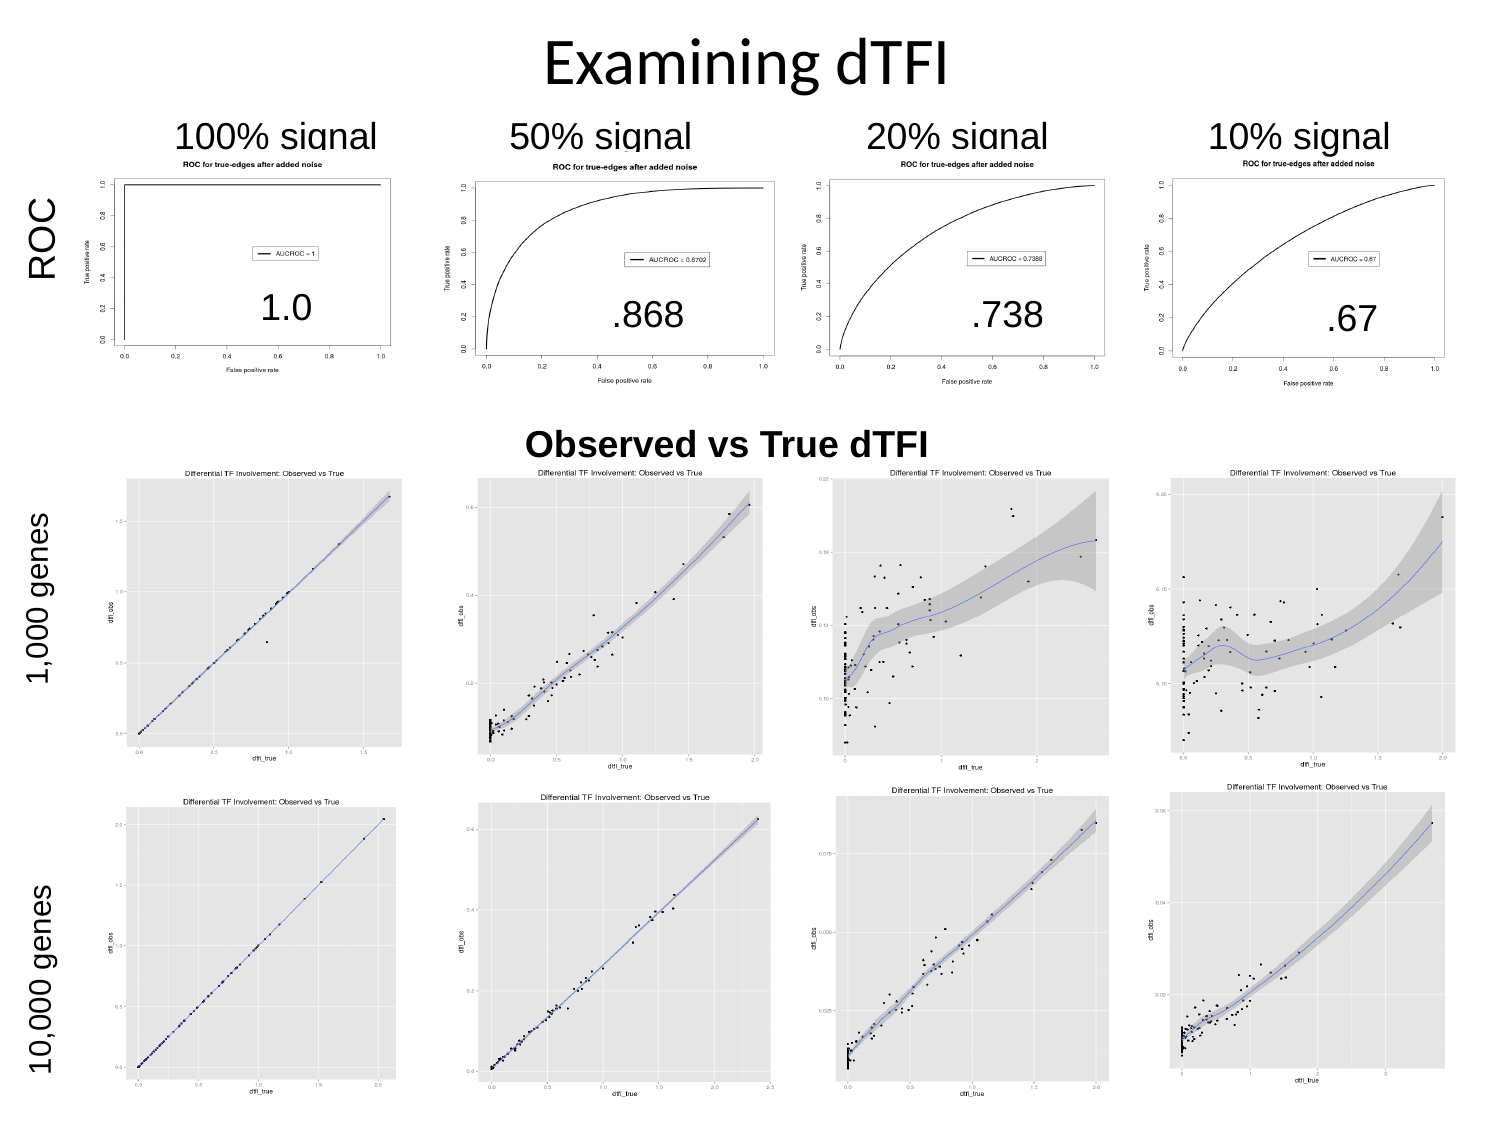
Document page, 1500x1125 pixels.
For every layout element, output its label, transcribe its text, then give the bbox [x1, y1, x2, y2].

picture [100, 459, 412, 767]
text_box Observed vs True dTFI [509, 416, 944, 474]
text_box 1.0 [245, 278, 328, 336]
picture [1140, 458, 1466, 1089]
picture [442, 152, 791, 392]
text_box 50% signal [494, 108, 708, 152]
picture [450, 782, 782, 1103]
picture [82, 150, 407, 381]
text_box .67 [1311, 289, 1394, 347]
picture [450, 458, 773, 775]
picture [803, 458, 1119, 1103]
text_box 20% signal [851, 108, 1064, 149]
picture [100, 787, 406, 1100]
text_box 10% signal [1193, 108, 1406, 165]
title Examining dTFI [109, 20, 1385, 115]
picture [1142, 148, 1460, 395]
text_box 10,000 genes [15, 818, 66, 1091]
text_box ROC [13, 182, 71, 296]
text_box .738 [956, 285, 1059, 343]
text_box 100% signal [159, 108, 393, 150]
text_box 1,000 genes [12, 458, 63, 701]
picture [799, 149, 1120, 393]
text_box .868 [596, 285, 700, 343]
